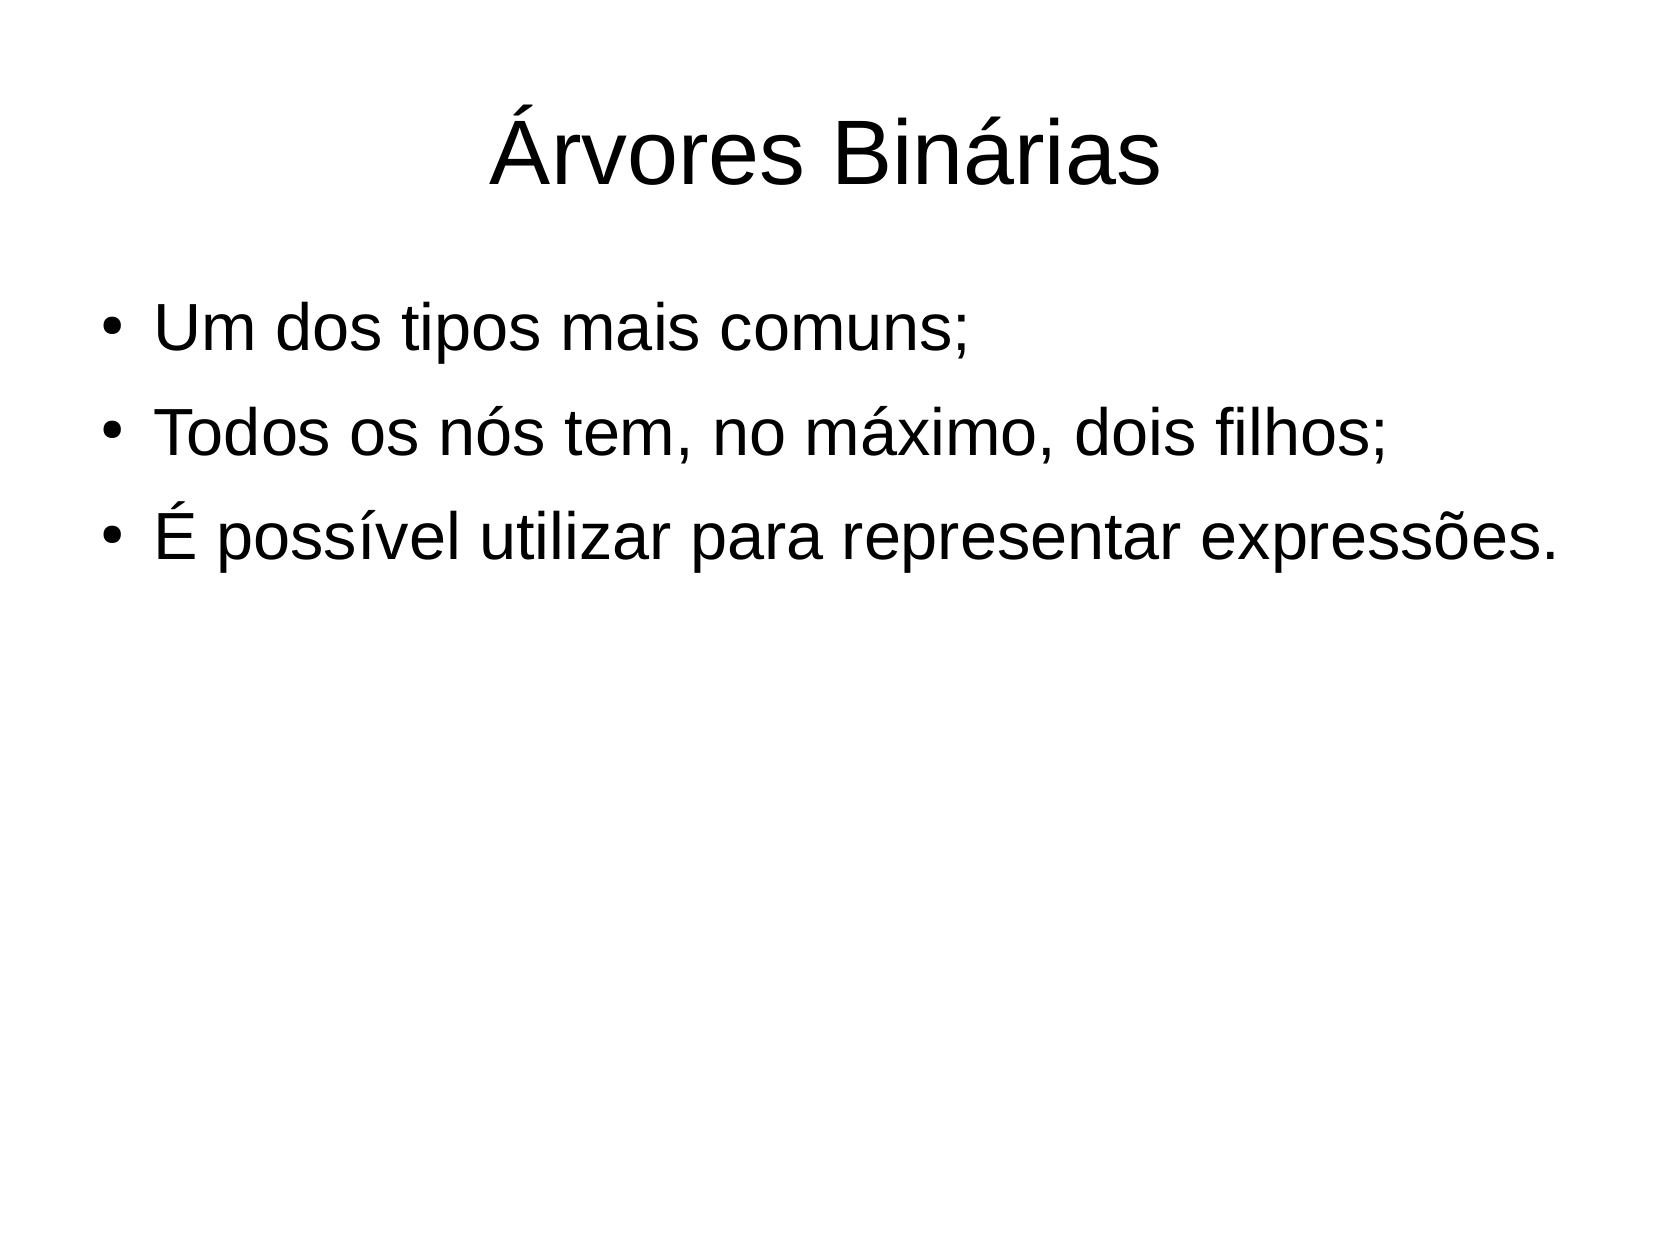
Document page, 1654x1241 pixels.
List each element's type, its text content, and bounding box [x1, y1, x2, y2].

title Árvores Binárias [82, 49, 1571, 257]
list Um dos tipos mais comuns; Todos os nós tem, no máximo, dois filhos; É possível utilizar para representar expressões. [82, 290, 1571, 1010]
